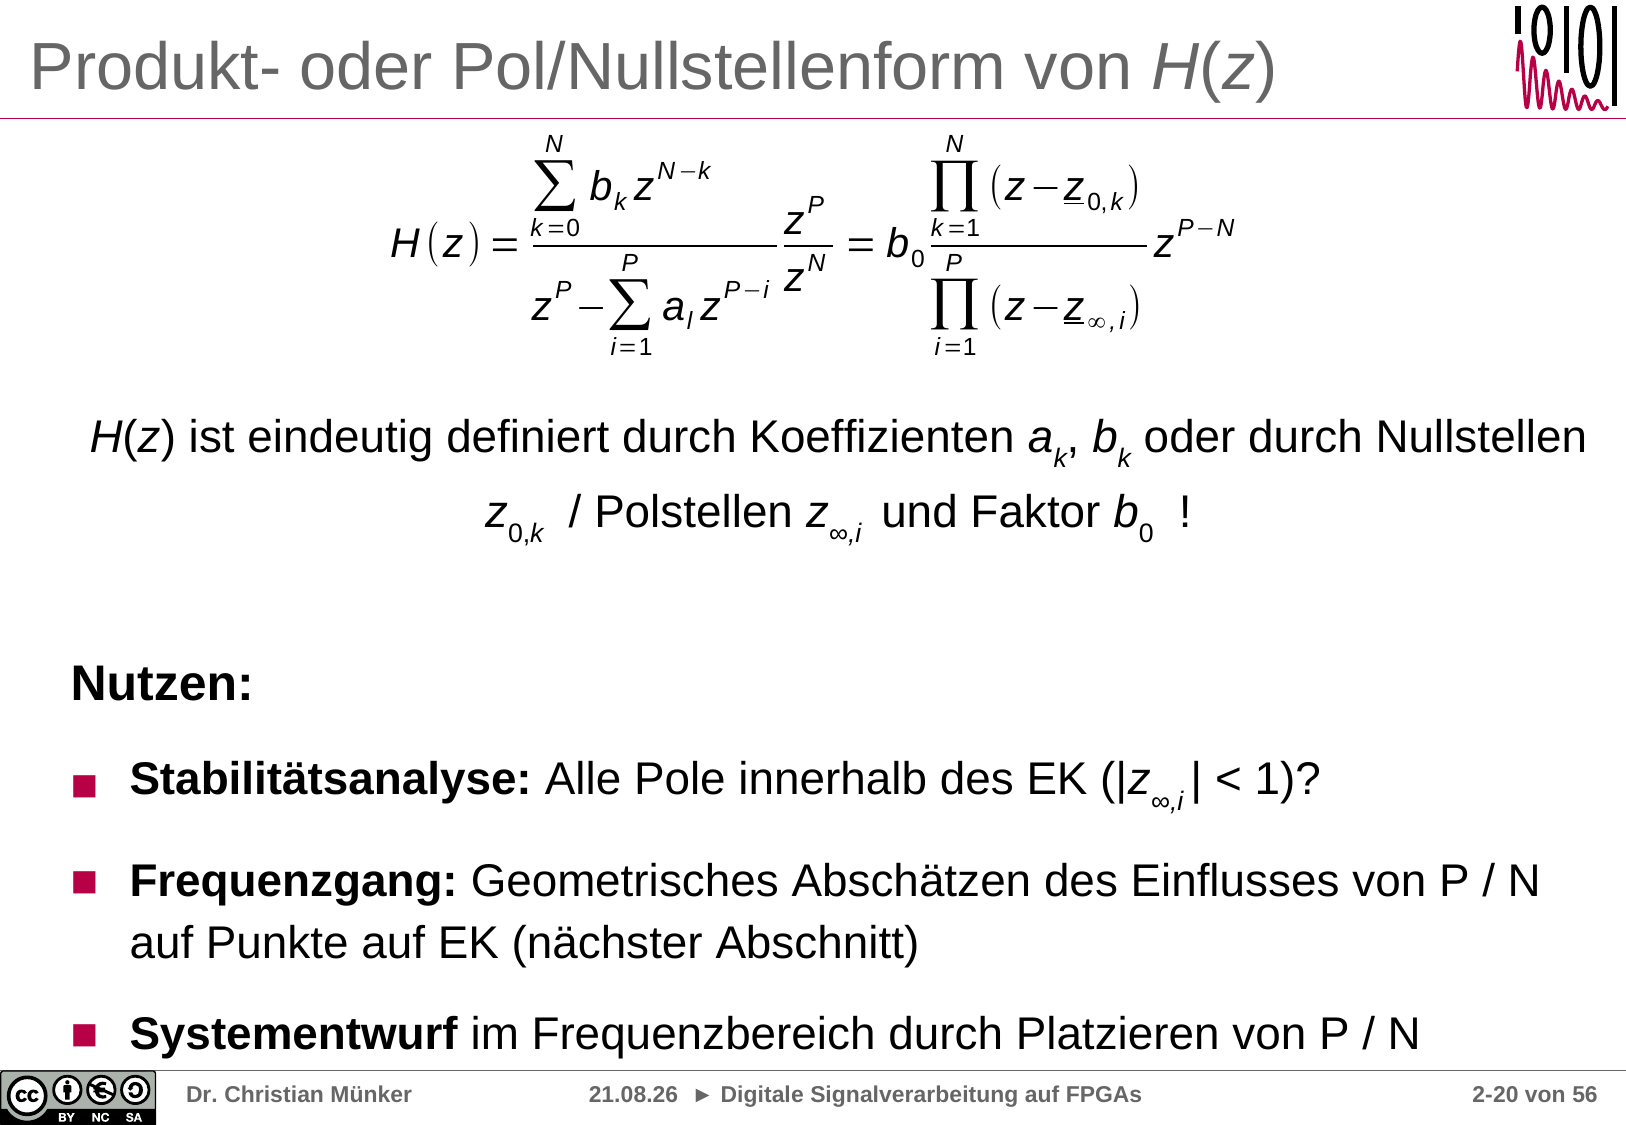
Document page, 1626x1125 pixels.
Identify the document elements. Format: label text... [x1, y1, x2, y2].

title Produkt- oder Pol/Nullstellenform von H(z) [29, 23, 1403, 103]
picture [1511, 0, 1624, 113]
chart [383, 129, 1240, 362]
list H(z) ist eindeutig definiert durch Koeffizienten ak, bk oder durch Nullstellen z0,k / Polstellen z∞,i und Faktor b0 ! Nutzen: Stabilitätsanalyse: Alle Pole innerhalb des EK (|z∞,i | < 1)? Frequenzgang: Geometrisches Abschätzen des Einflusses von P / N auf Punkte auf EK (nächster Abschnitt) Systementwurf im Frequenzbereich durch Platzieren von P / N [70, 398, 1607, 1053]
